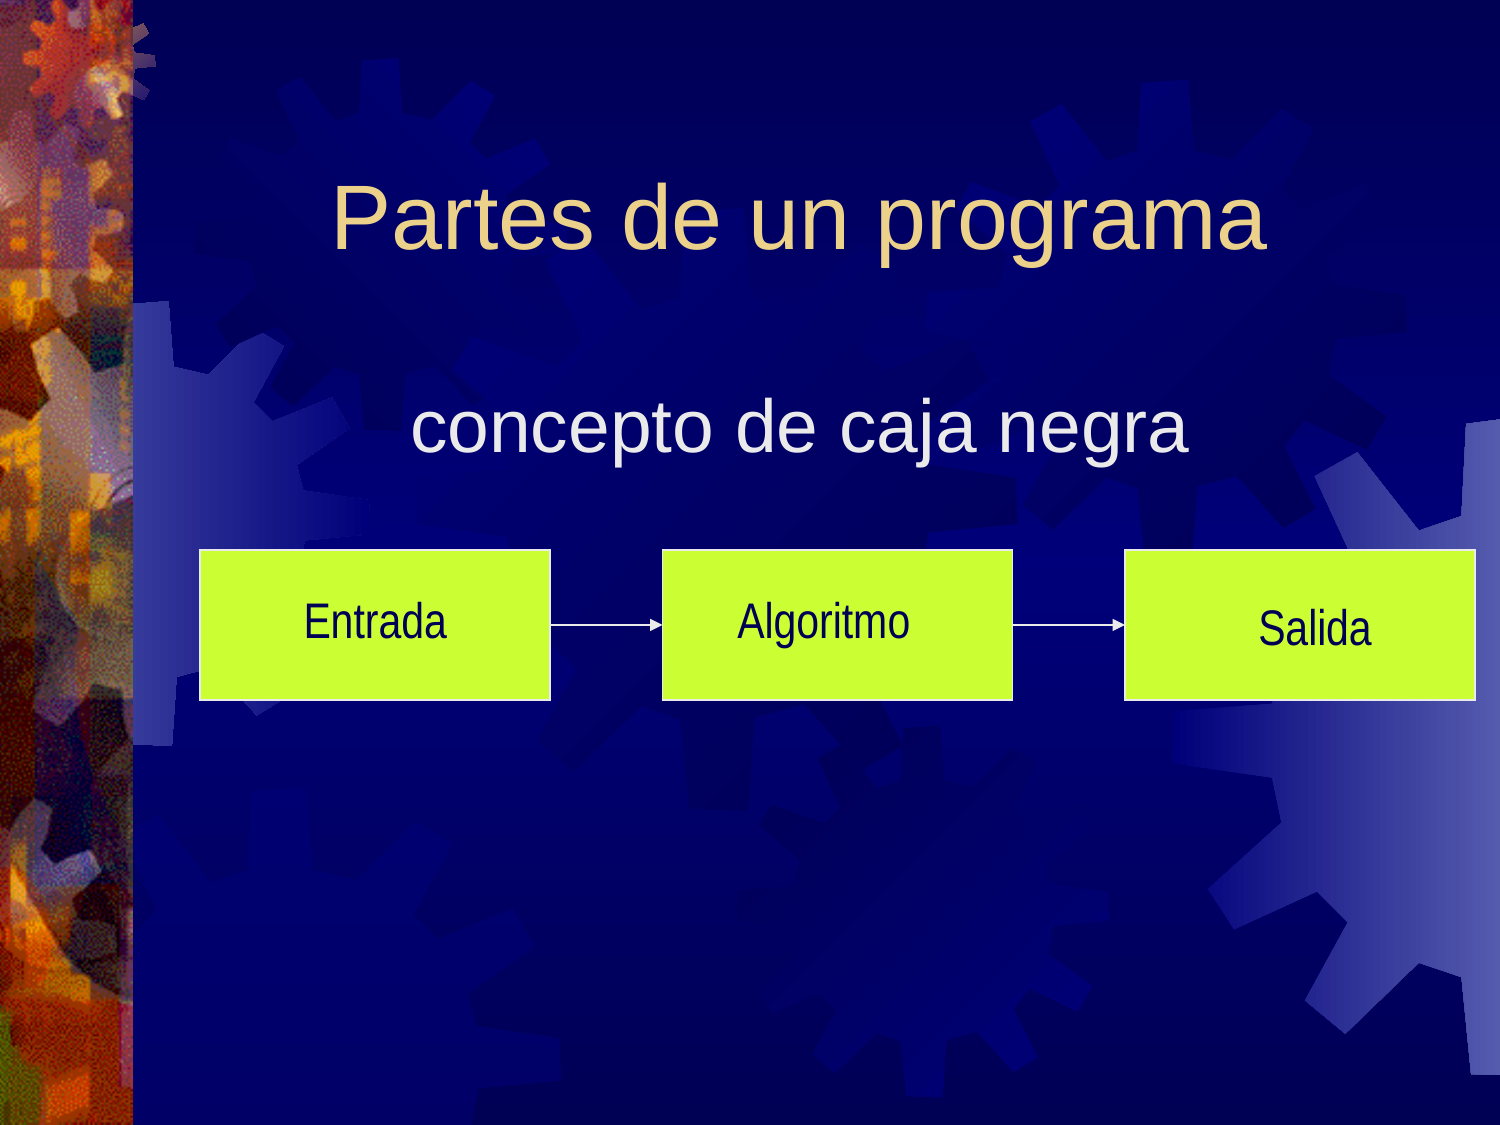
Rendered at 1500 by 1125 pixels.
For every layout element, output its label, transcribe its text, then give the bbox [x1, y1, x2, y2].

text_box Entrada [288, 580, 463, 657]
picture [0, 0, 133, 1125]
title Partes de un programa concepto de caja negra [162, 125, 1438, 475]
text_box [662, 549, 1013, 700]
text_box [200, 549, 550, 700]
text_box [1124, 549, 1475, 700]
text_box Salida [1243, 587, 1387, 663]
text_box Algoritmo [722, 580, 926, 657]
